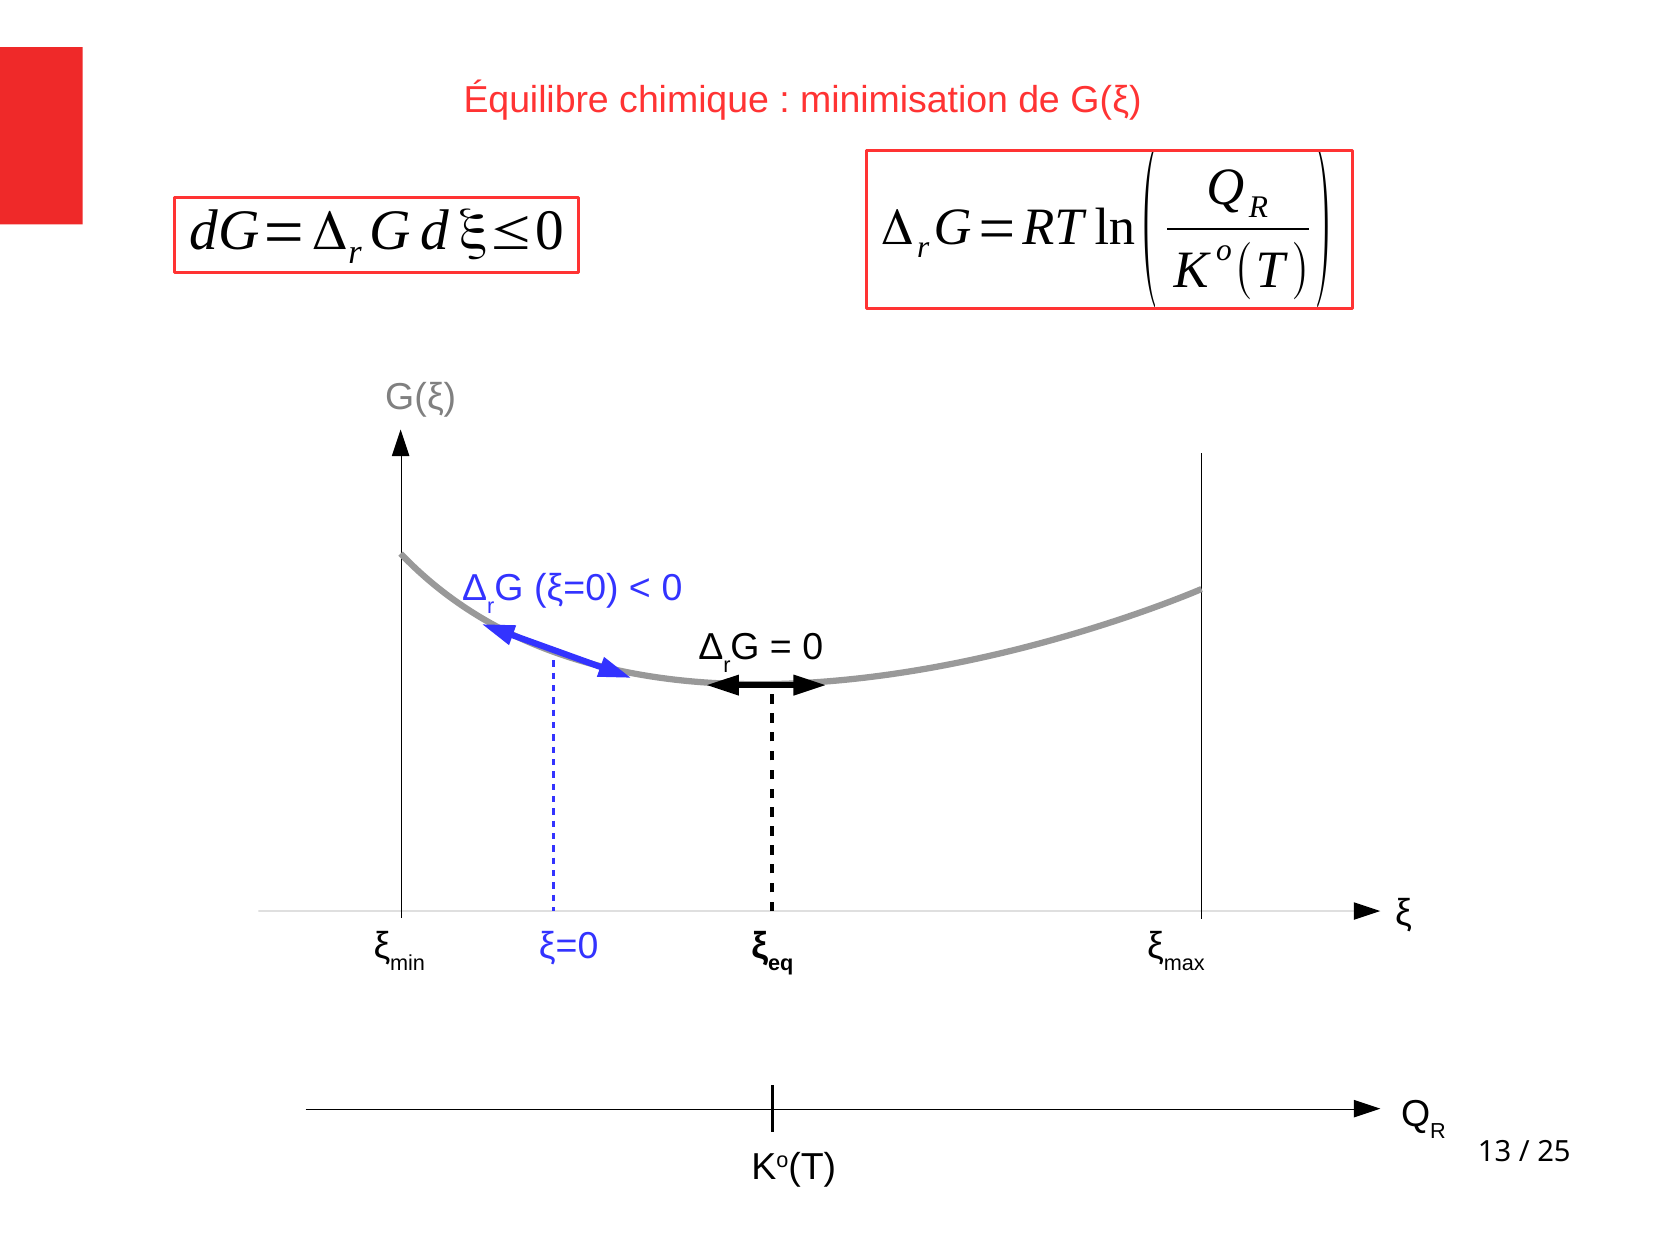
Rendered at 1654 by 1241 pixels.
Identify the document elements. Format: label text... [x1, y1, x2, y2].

text_box G(ξ) [370, 368, 489, 426]
text_box QR [1386, 1085, 1528, 1151]
chart [175, 199, 578, 272]
text_box ξmax [1132, 916, 1267, 997]
text_box ΔrG (ξ=0) < 0 [447, 559, 708, 626]
text_box ξ [1380, 884, 1440, 942]
text_box ΔrG = 0 [683, 618, 861, 681]
chart [867, 152, 1351, 307]
text_box Équilibre chimique : minimisation de G(ξ) [448, 70, 1170, 116]
text_box ξ=0 [524, 916, 619, 997]
text_box ξmin [358, 916, 454, 997]
text_box ξeq [736, 916, 814, 997]
text_box Ko(T) [736, 1138, 855, 1181]
